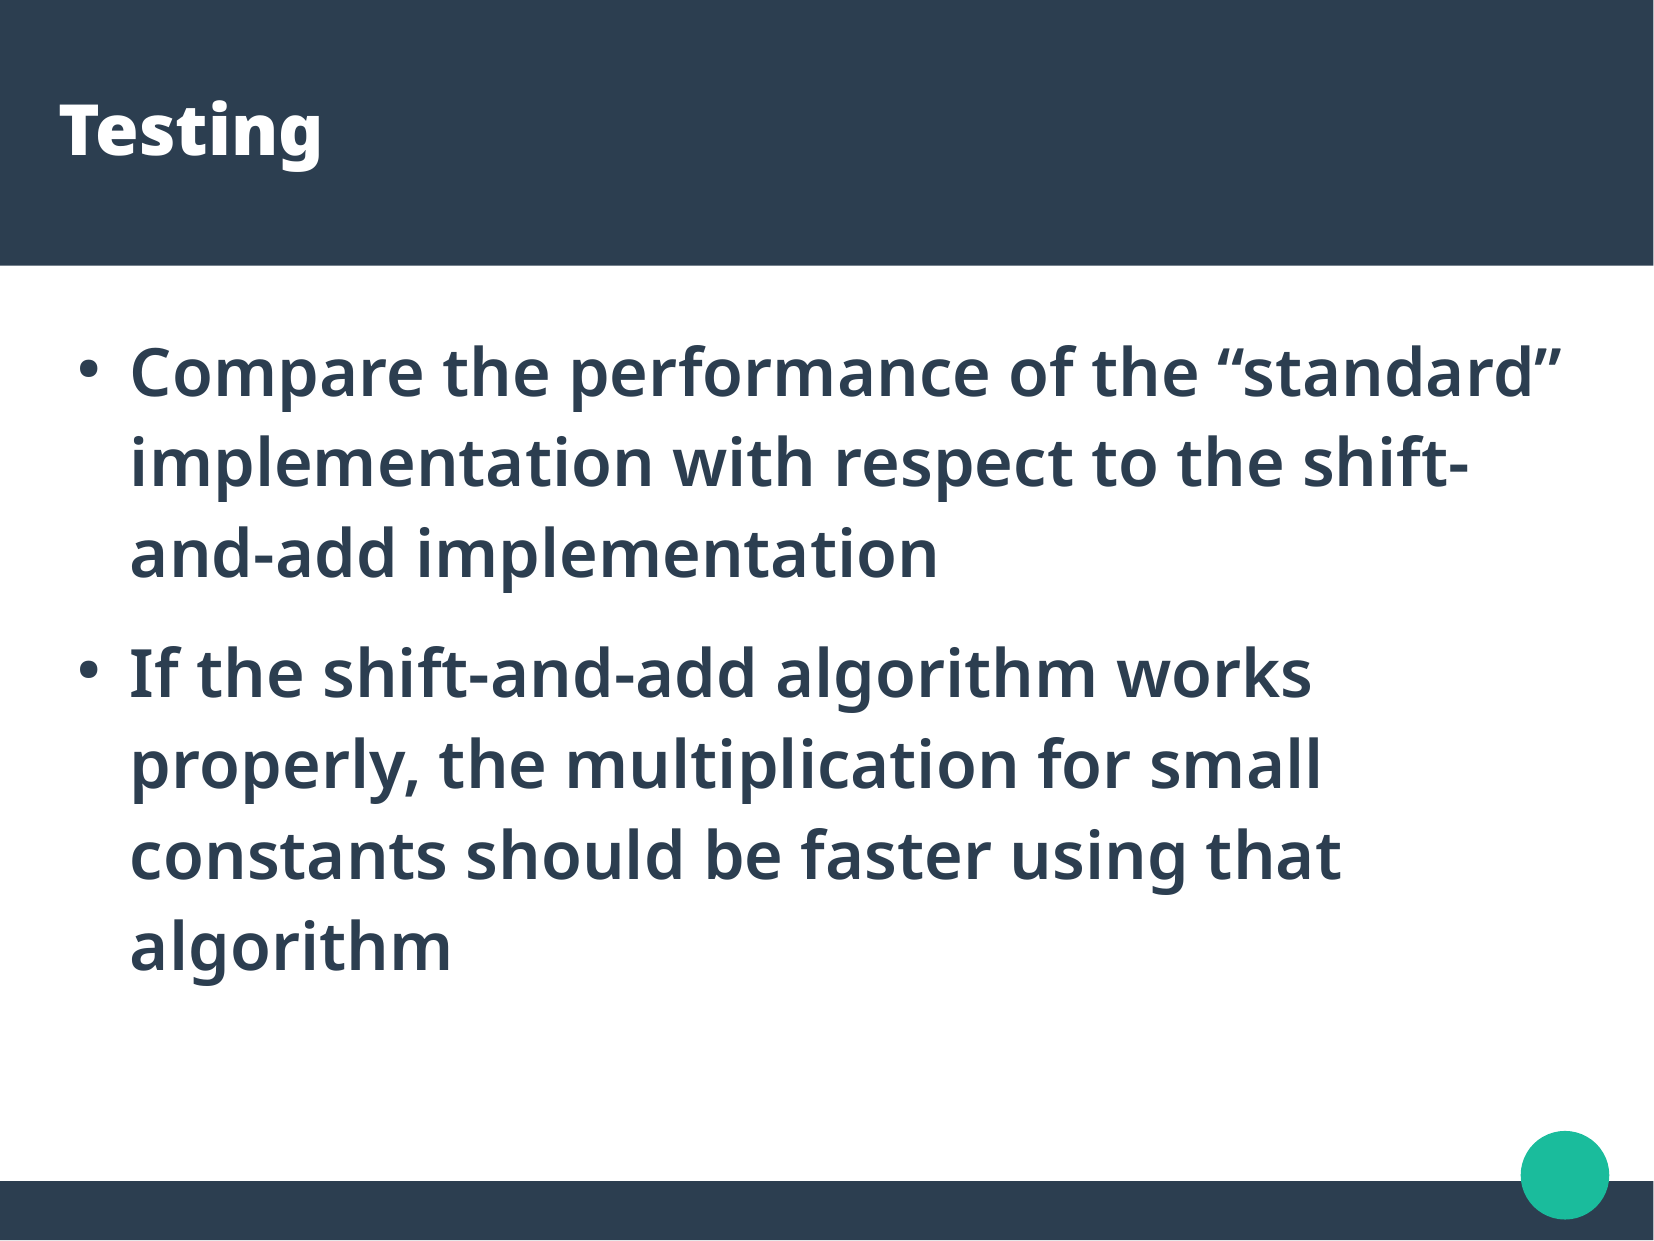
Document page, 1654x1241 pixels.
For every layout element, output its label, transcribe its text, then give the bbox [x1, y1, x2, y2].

list Compare the performance of the “standard” implementation with respect to the shift-and-add implementation If the shift-and-add algorithm works properly, the multiplication for small constants should be faster using that algorithm [59, 324, 1595, 1152]
title Testing [59, 49, 1595, 207]
